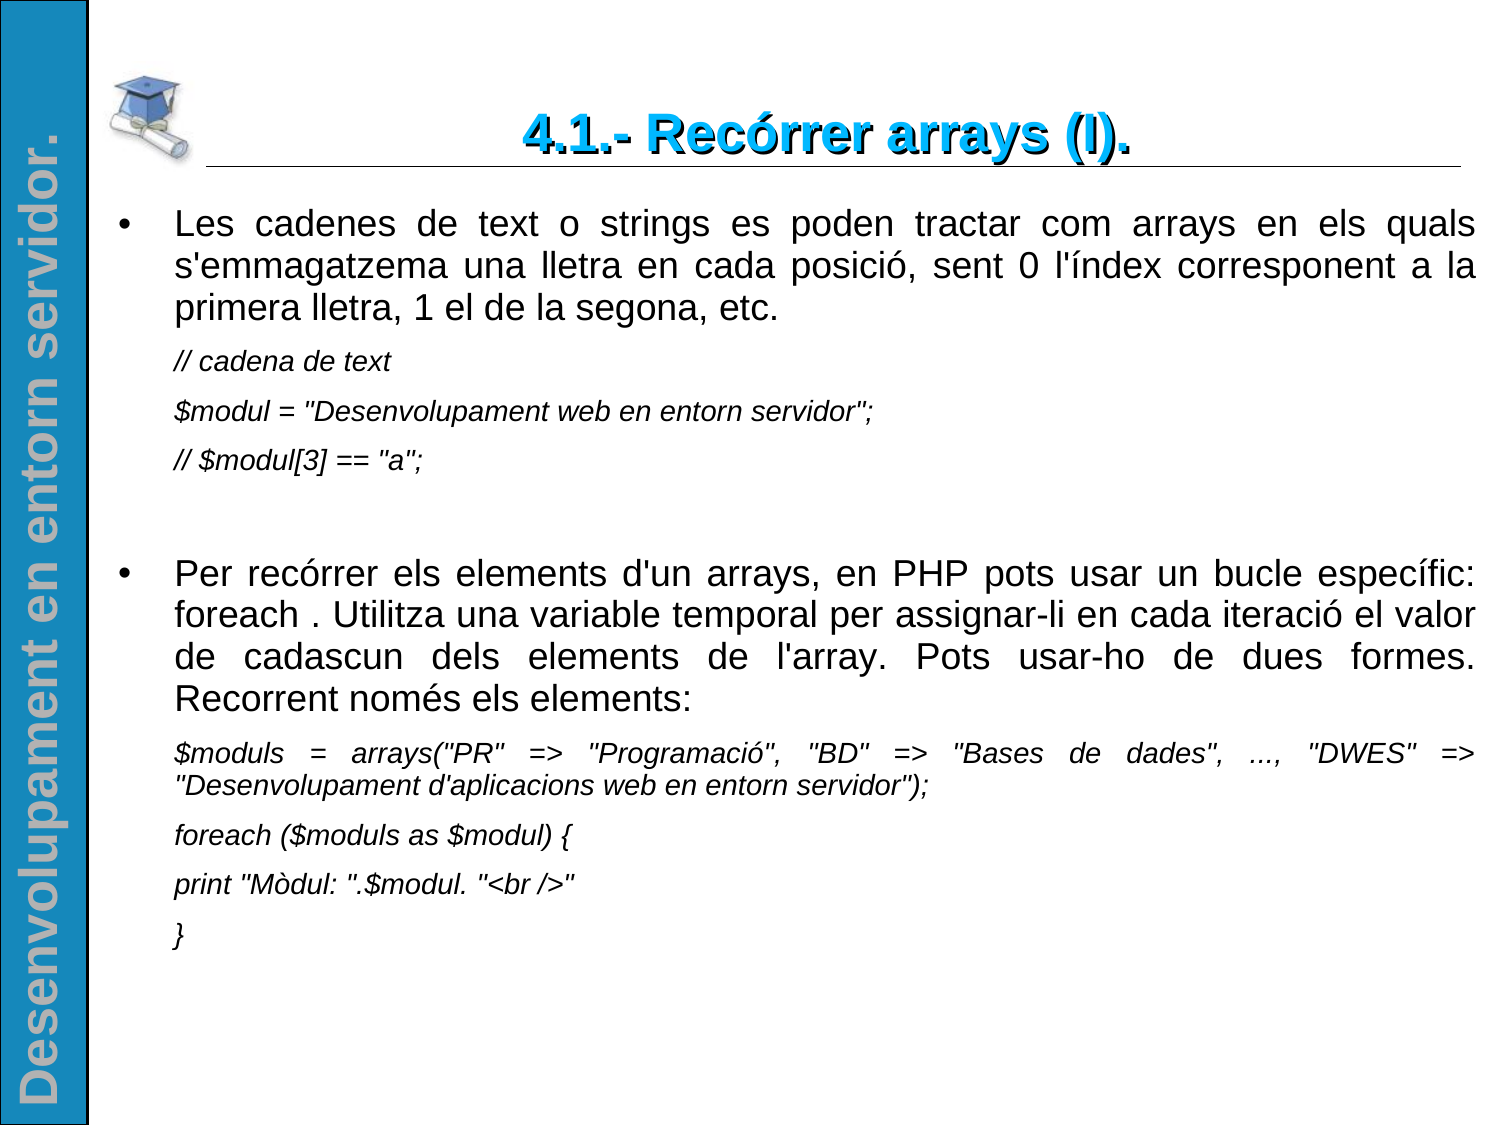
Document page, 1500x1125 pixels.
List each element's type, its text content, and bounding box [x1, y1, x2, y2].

list Les cadenes de text o strings es poden tractar com arrays en els quals s'emmagatzema una lletra en cada posició, sent 0 l'índex corresponent a la primera lletra, 1 el de la segona, etc. // cadena de text $modul = "Desenvolupament web en entorn servidor"; // $modul[3] == "a"; Per recórrer els elements d'un arrays, en PHP pots usar un bucle específic: foreach . Utilitza una variable temporal per assignar-li en cada iteració el valor de cadascun dels elements de l'array. Pots usar-ho de dues formes. Recorrent només els elements: $moduls = arrays("PR" => "Programació", "BD" => "Bases de dades", ..., "DWES" => "Desenvolupament d'aplicacions web en entorn servidor"); foreach ($moduls as $modul) { print "Mòdul: ".$modul. "<br />" } [118, 202, 1477, 1063]
title 4.1.- Recórrer arrays (I). [206, 88, 1447, 178]
picture [93, 61, 206, 174]
